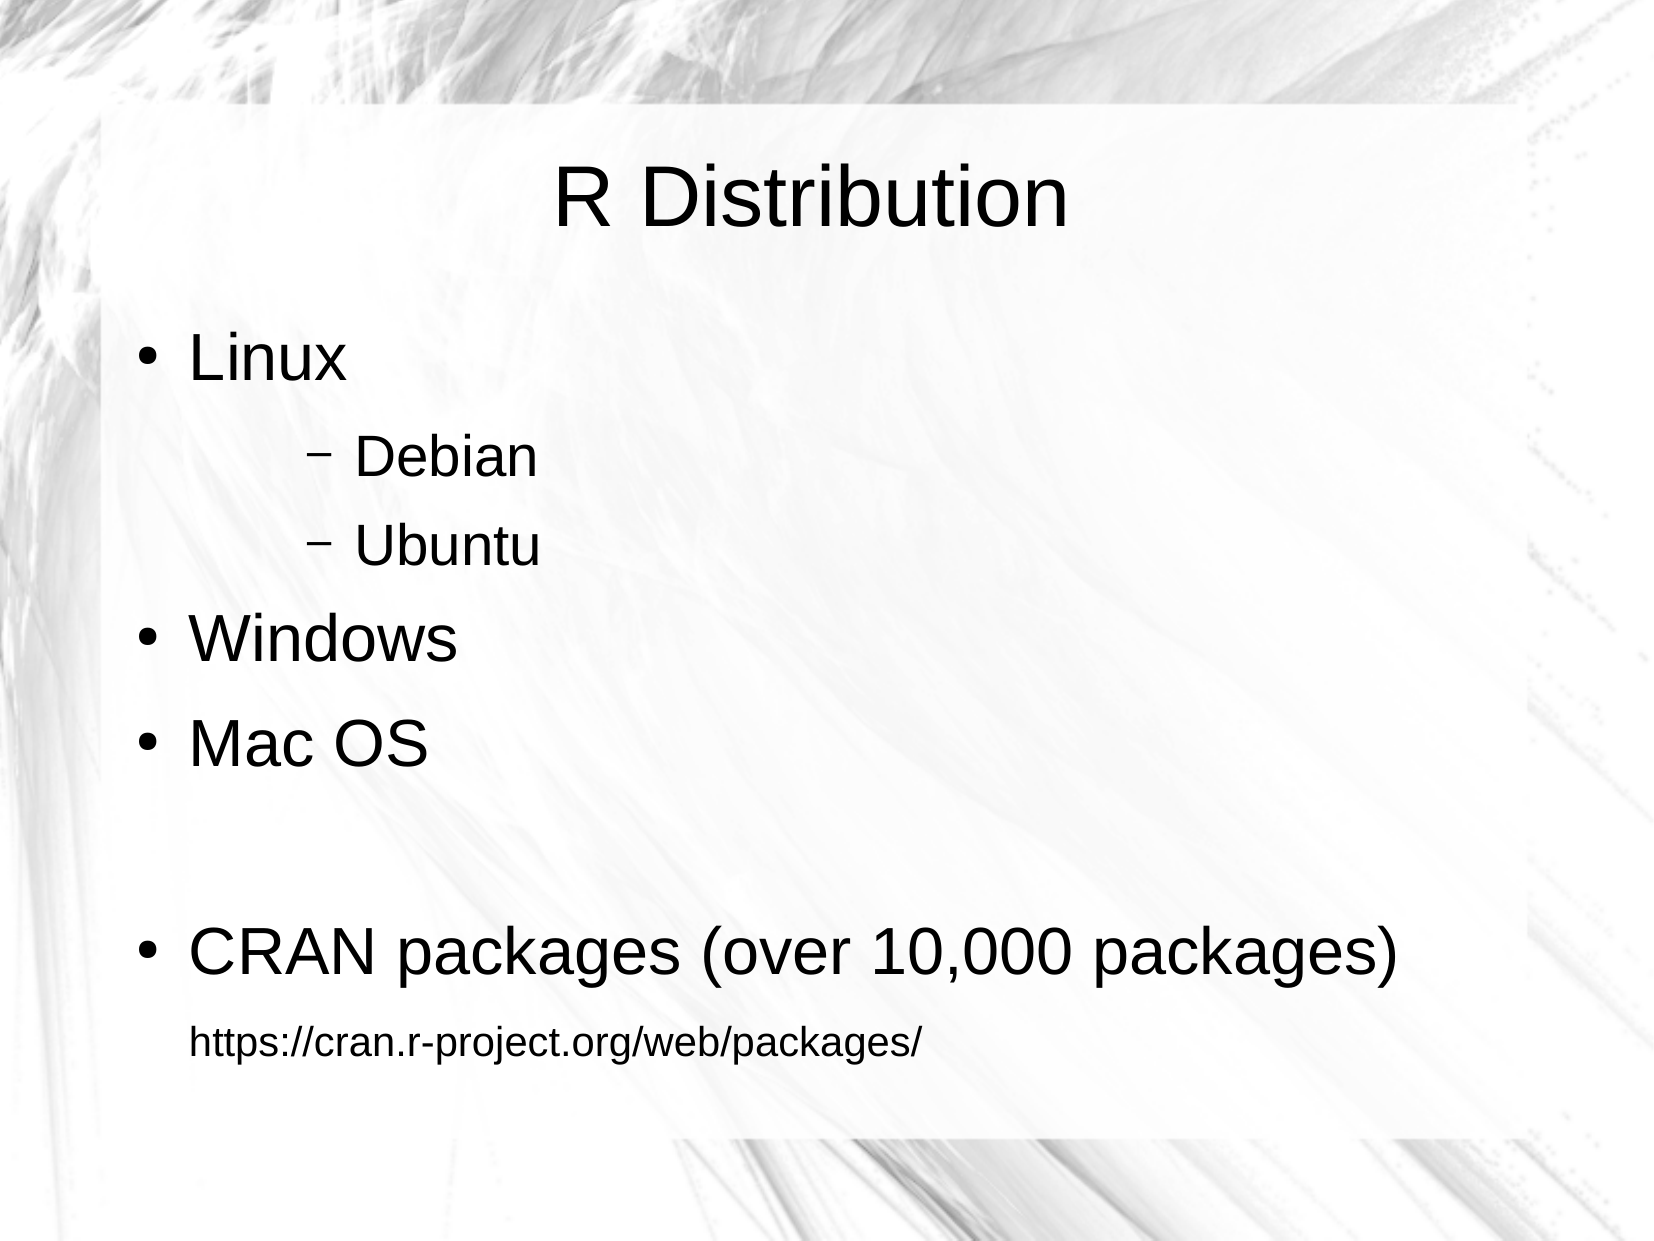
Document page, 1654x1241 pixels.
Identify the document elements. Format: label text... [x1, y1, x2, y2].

list Linux Debian Ubuntu Windows Mac OS CRAN packages (over 10,000 packages) https://cran.r-project.org/web/packages/ [118, 319, 1571, 1065]
title R Distribution [118, 112, 1506, 281]
picture [0, 0, 1654, 1241]
